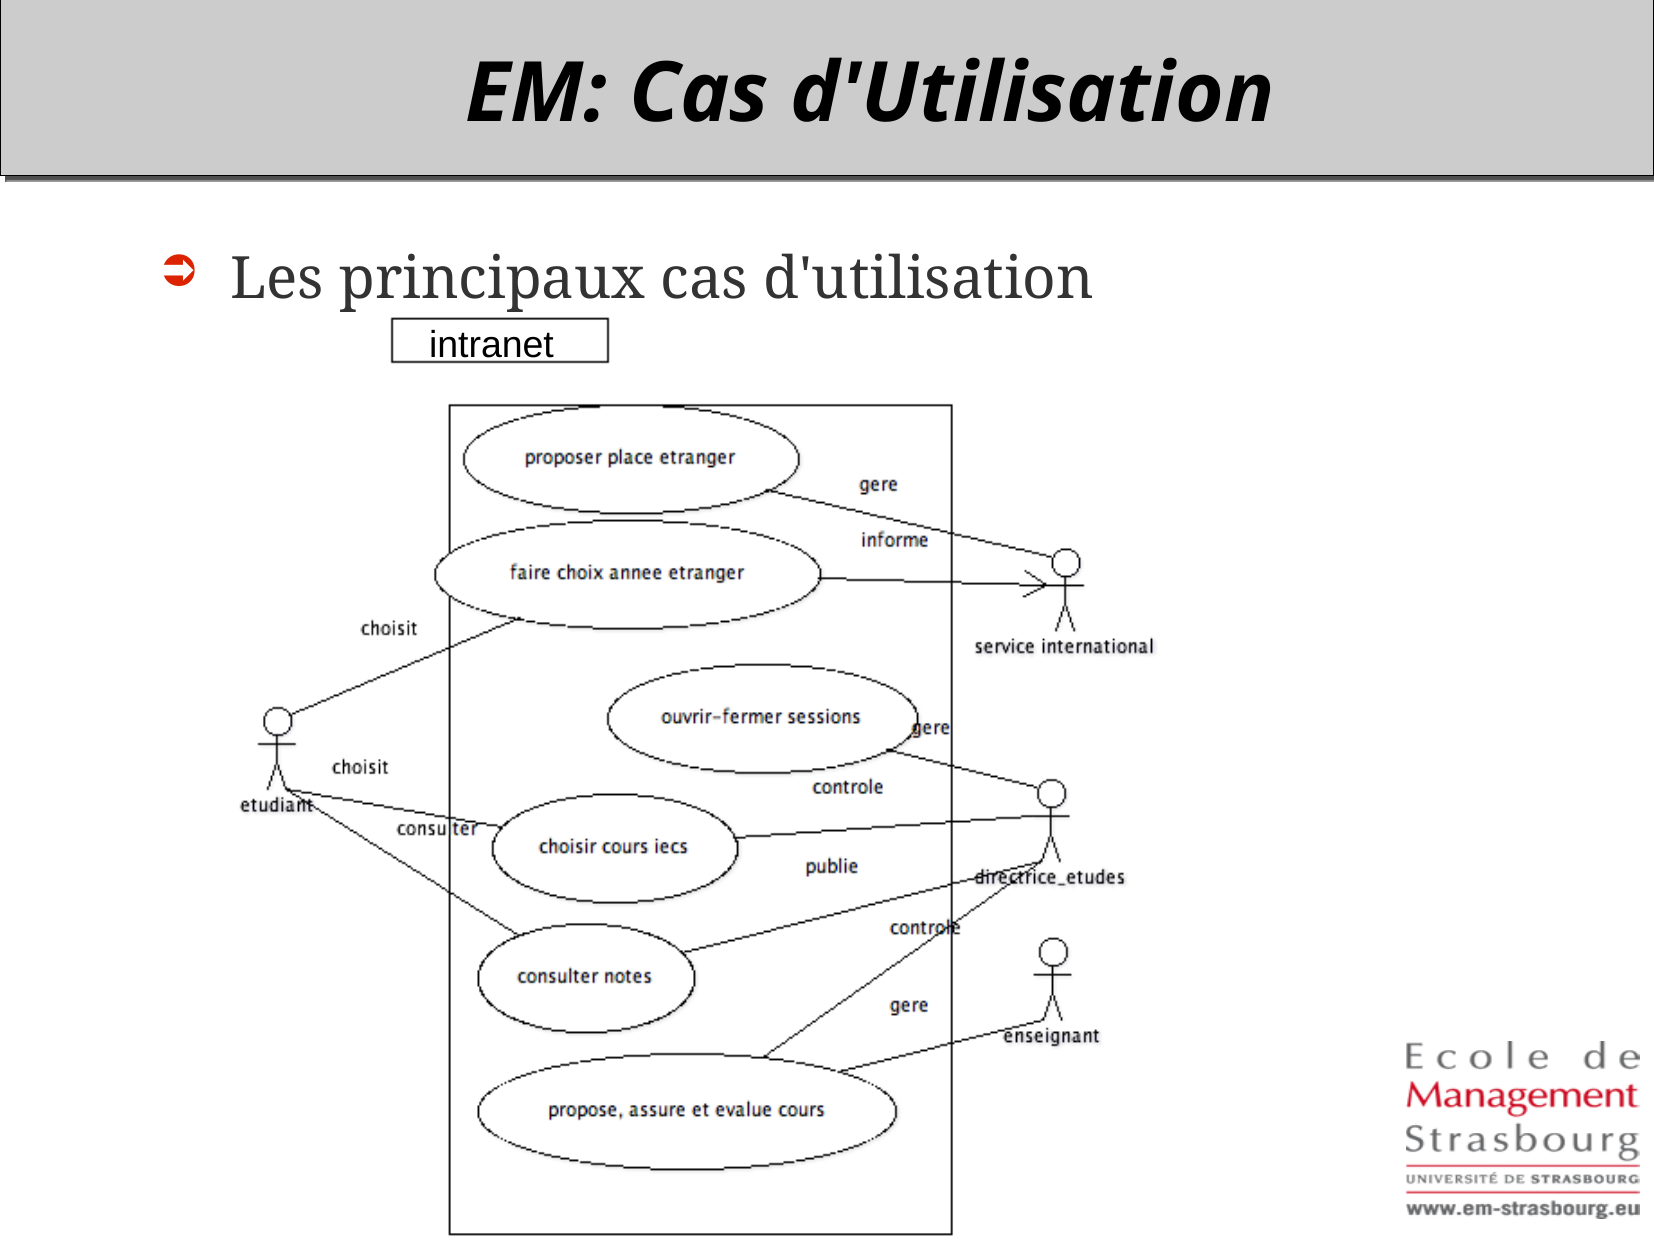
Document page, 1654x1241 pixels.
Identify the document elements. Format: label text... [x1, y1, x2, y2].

picture [226, 1198, 1169, 1241]
list Les principaux cas d'utilisation [147, 236, 1534, 1198]
title EM: Cas d'Utilisation [164, 0, 1577, 178]
picture [1406, 1041, 1640, 1219]
text_box intranet [429, 323, 554, 370]
